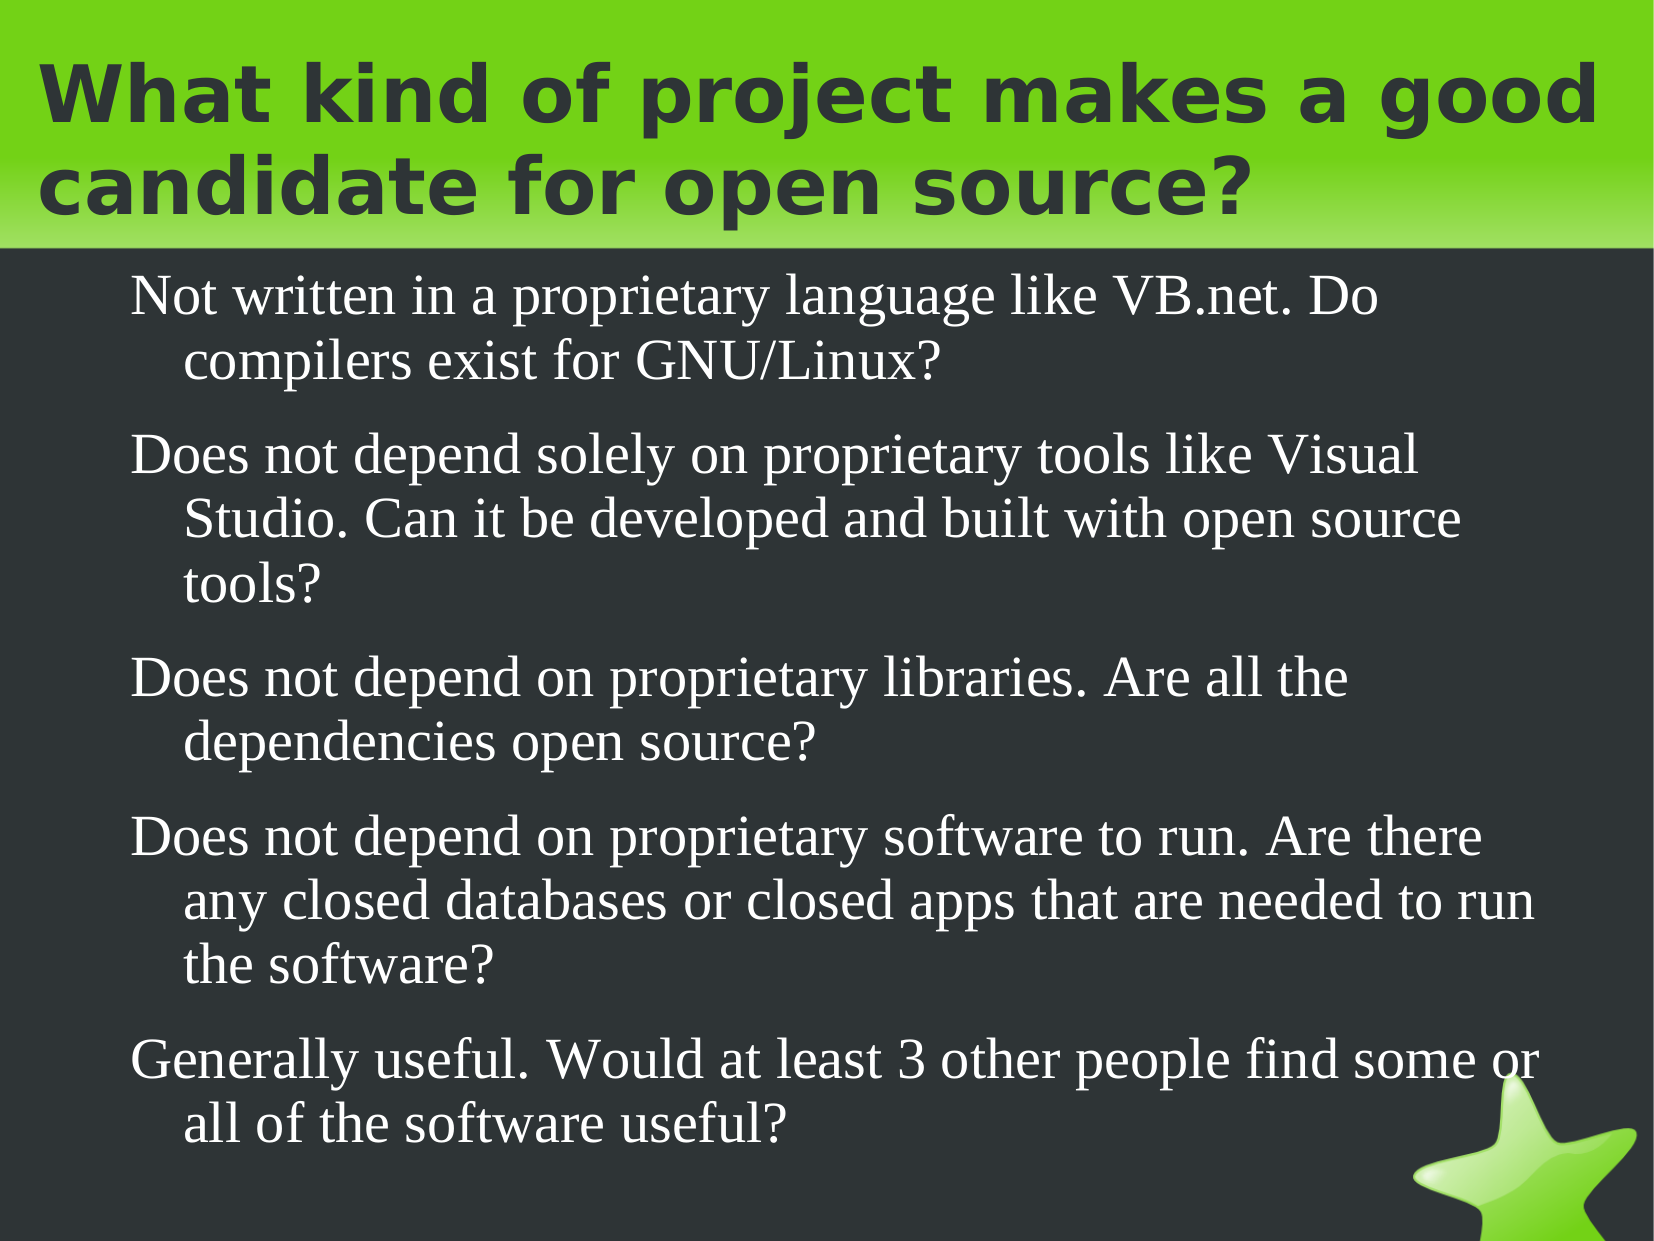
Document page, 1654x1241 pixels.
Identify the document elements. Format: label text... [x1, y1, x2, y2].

list Not written in a proprietary language like VB.net. Do compilers exist for GNU/Linux? Does not depend solely on proprietary tools like Visual Studio. Can it be developed and built with open source tools? Does not depend on proprietary libraries. Are all the dependencies open source? Does not depend on proprietary software to run. Are there any closed databases or closed apps that are needed to run the software? Generally useful. Would at least 3 other people find some or all of the software useful? [112, 262, 1552, 1201]
title What kind of project makes a good candidate for open source? [37, 37, 1654, 245]
picture [0, 0, 1654, 1241]
